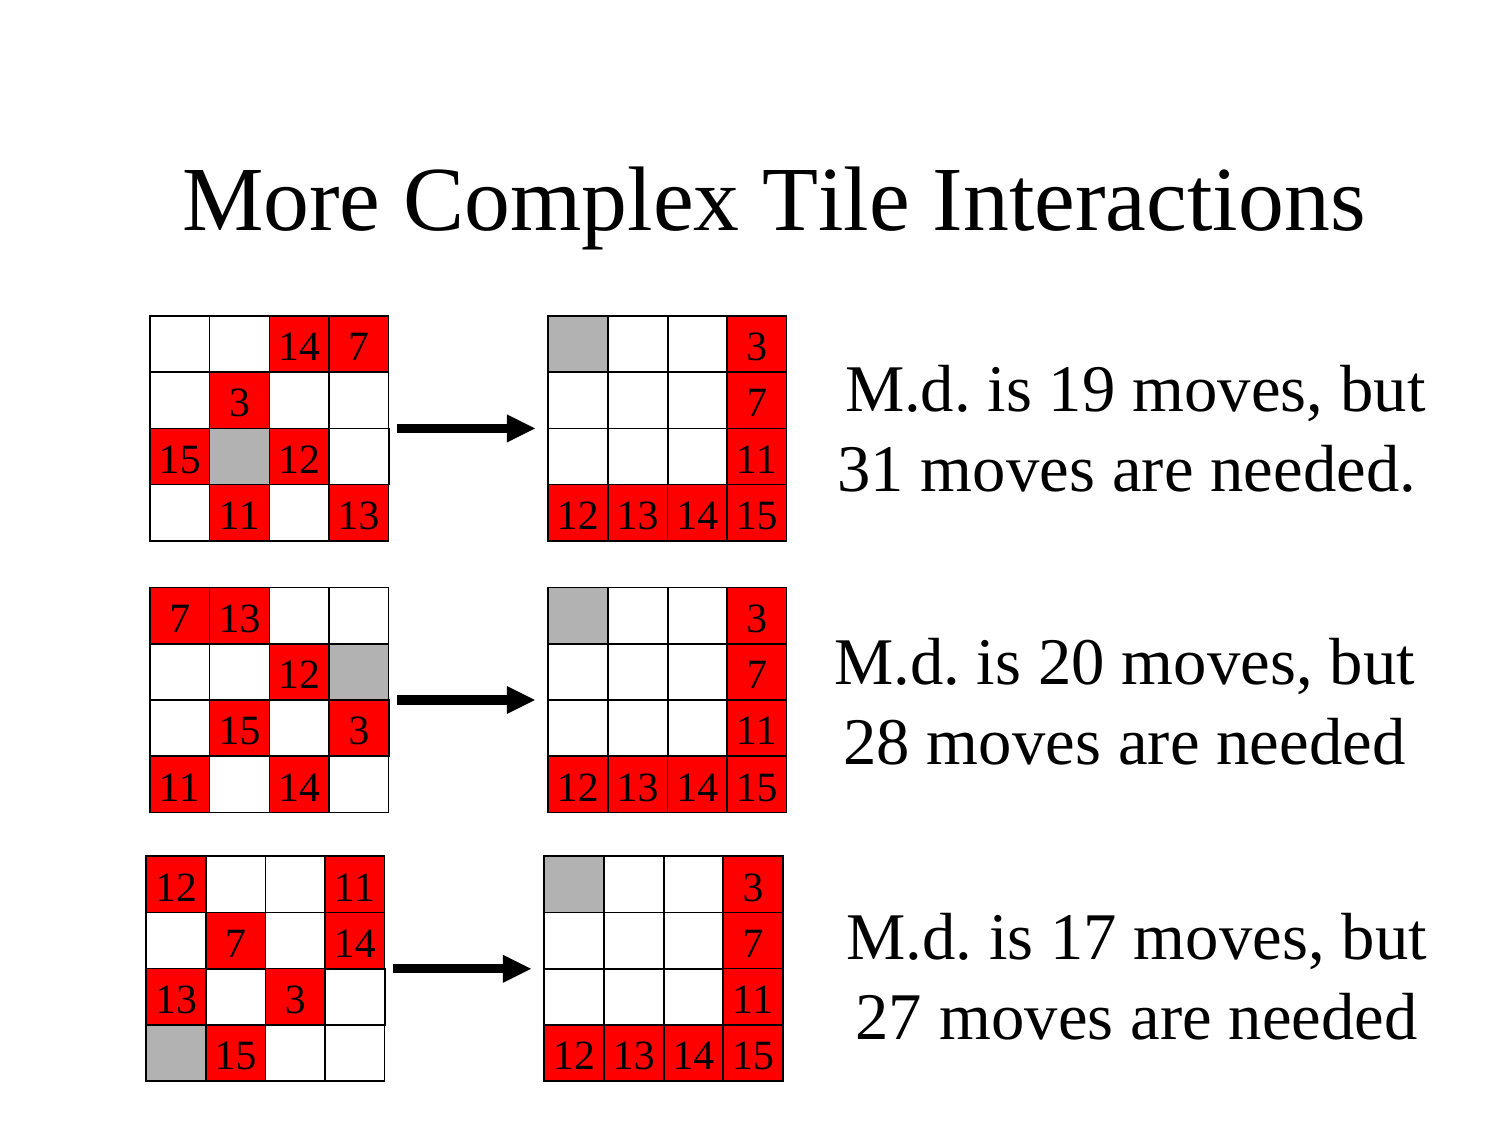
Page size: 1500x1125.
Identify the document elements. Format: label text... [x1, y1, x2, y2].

text_box 15 [209, 699, 269, 755]
text_box M.d. is 19 moves, but 31 moves are needed. [812, 337, 1460, 513]
text_box 11 [727, 428, 787, 484]
text_box 13 [209, 587, 270, 643]
text_box 3 [727, 587, 787, 643]
text_box 13 [603, 1025, 663, 1082]
text_box 11 [150, 756, 209, 813]
text_box 3 [209, 372, 269, 428]
text_box [328, 643, 389, 699]
text_box 11 [209, 484, 269, 541]
text_box 3 [265, 968, 325, 1024]
text_box 14 [667, 756, 727, 813]
text_box 3 [727, 315, 787, 372]
text_box M.d. is 20 moves, but 28 moves are needed [812, 609, 1438, 786]
text_box 12 [269, 428, 328, 484]
text_box M.d. is 17 moves, but 27 moves are needed [812, 884, 1463, 1061]
text_box 15 [150, 428, 209, 484]
text_box 7 [727, 643, 787, 699]
text_box 14 [269, 756, 328, 813]
text_box 12 [146, 856, 205, 912]
text_box 11 [324, 856, 385, 912]
text_box 7 [150, 587, 209, 643]
title More Complex Tile Interactions [112, 99, 1438, 288]
text_box [548, 587, 607, 643]
text_box 14 [269, 315, 328, 371]
text_box 12 [548, 756, 607, 813]
text_box 14 [667, 484, 727, 541]
text_box [544, 856, 603, 912]
text_box 11 [727, 699, 787, 756]
text_box 7 [727, 372, 787, 428]
text_box 7 [328, 315, 389, 371]
text_box 13 [607, 484, 667, 541]
text_box [209, 428, 269, 484]
text_box 15 [205, 1025, 265, 1082]
text_box 14 [663, 1025, 723, 1082]
text_box 14 [324, 912, 385, 968]
text_box 13 [607, 756, 667, 813]
text_box [146, 1025, 205, 1082]
text_box 15 [727, 756, 787, 813]
text_box 13 [328, 484, 389, 541]
text_box 3 [723, 856, 783, 912]
text_box 12 [269, 643, 328, 699]
text_box 15 [723, 1025, 783, 1082]
text_box 12 [548, 484, 607, 541]
text_box 7 [205, 912, 265, 968]
text_box 12 [544, 1025, 603, 1082]
text_box 7 [723, 912, 783, 968]
text_box 3 [329, 699, 389, 755]
text_box 11 [723, 968, 783, 1025]
text_box [548, 315, 607, 371]
text_box 15 [727, 484, 787, 541]
text_box 13 [146, 968, 205, 1025]
